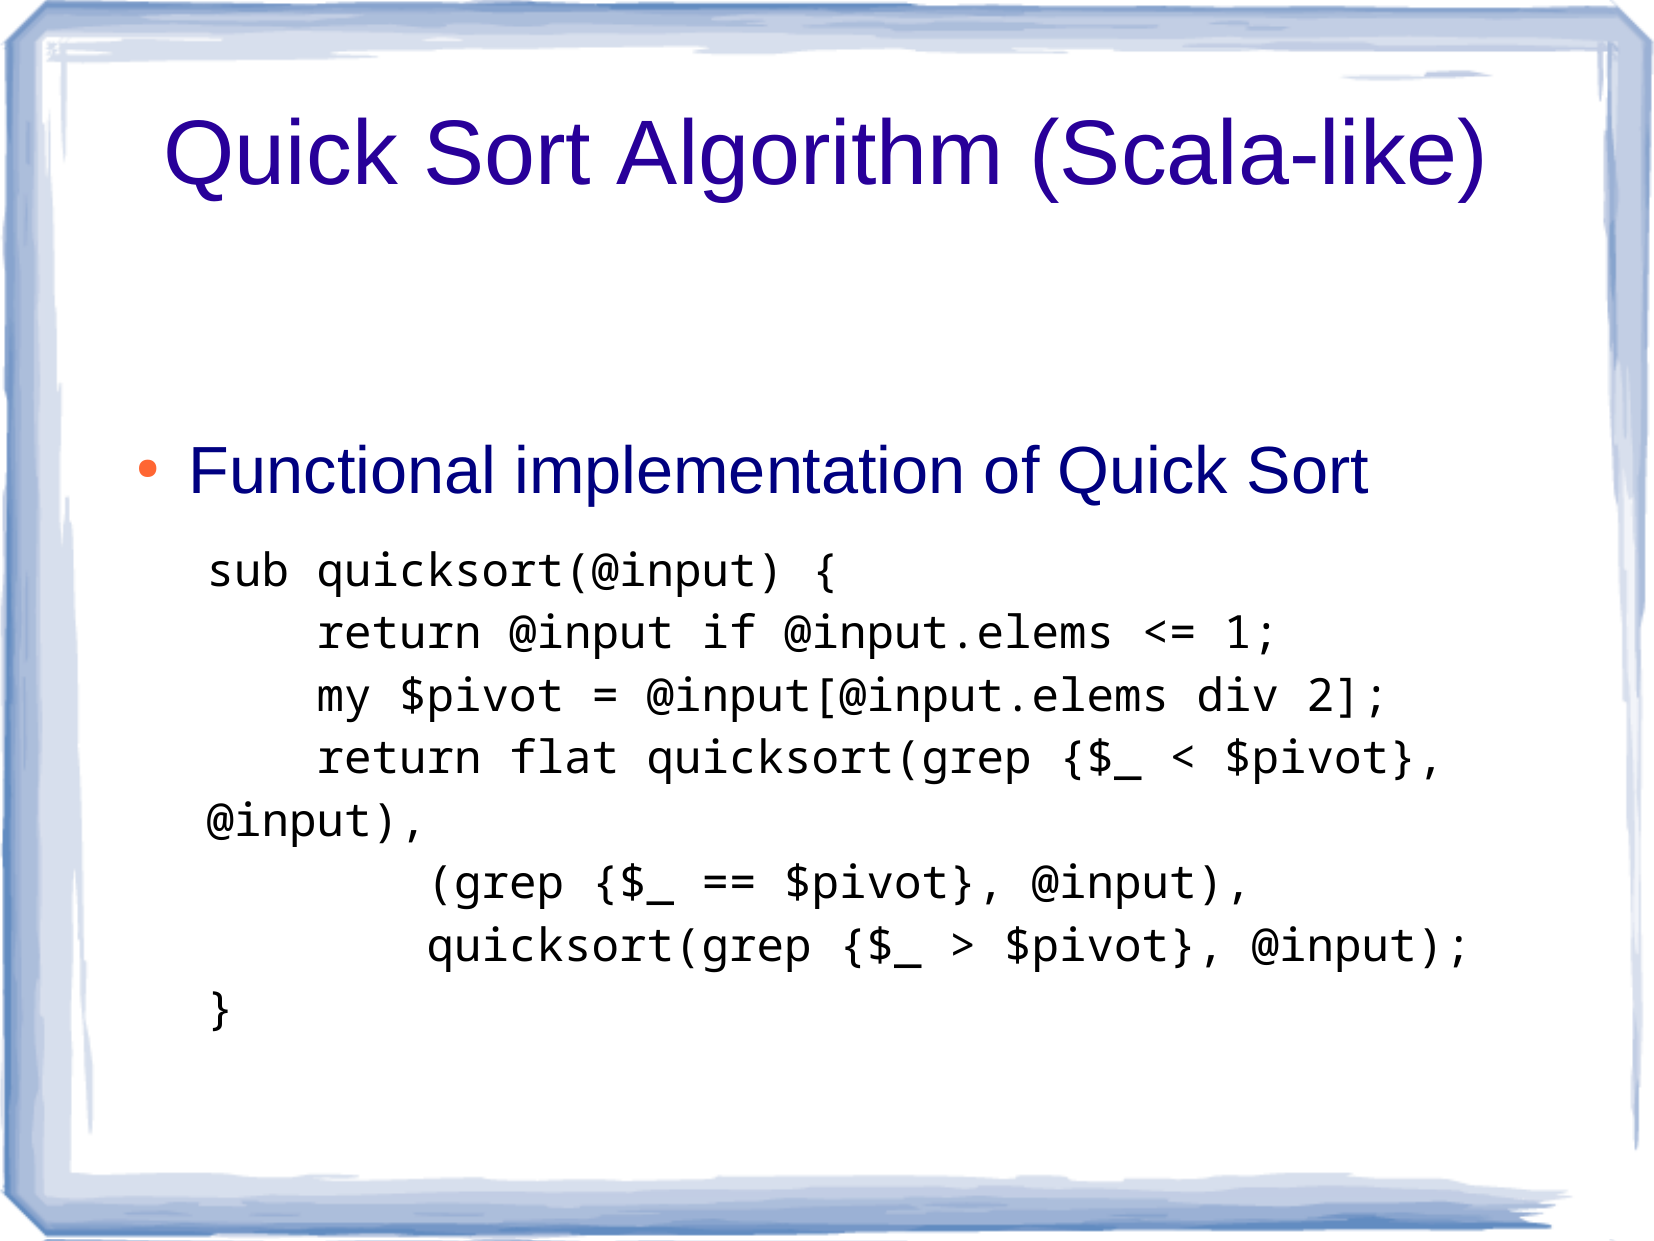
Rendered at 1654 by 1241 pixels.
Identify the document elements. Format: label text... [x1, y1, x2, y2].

picture [0, 0, 1654, 1241]
list Functional implementation of Quick Sort sub quicksort(@input) { return @input if @input.elems <= 1; my $pivot = @input[@input.elems div 2]; return flat quicksort(grep {$_ < $pivot}, @input), (grep {$_ == $pivot}, @input), quicksort(grep {$_ > $pivot}, @input); } [118, 224, 1571, 1163]
title Quick Sort Algorithm (Scala-like) [82, 49, 1571, 257]
